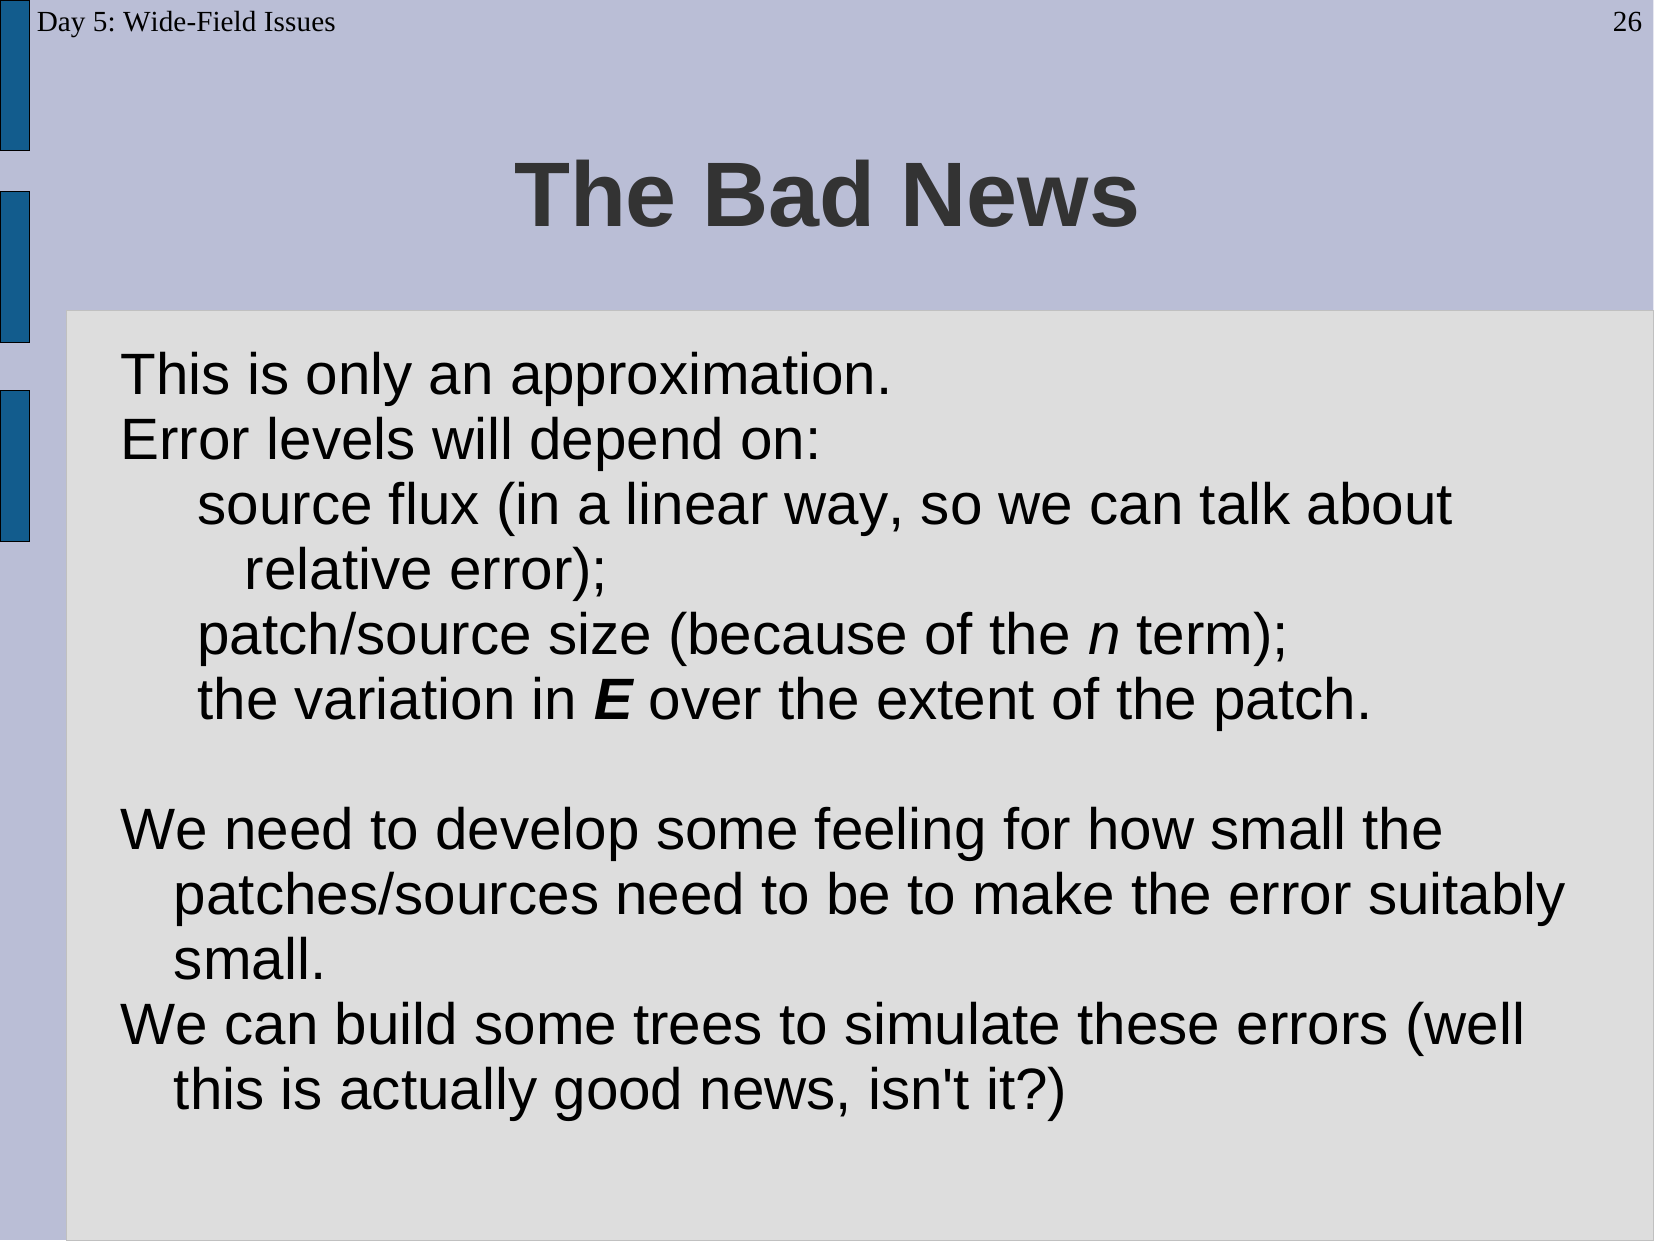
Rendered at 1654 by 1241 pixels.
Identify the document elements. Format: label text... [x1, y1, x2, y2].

title The Bad News [121, 91, 1534, 299]
text_box This is only an approximation. Error levels will depend on: source flux (in a linear way, so we can talk about relative error); patch/source size (because of the n term); the variation in E over the extent of the patch. We need to develop some feeling for how small the patches/sources need to be to make the error suitably small. We can build some trees to simulate these errors (well this is actually good news, isn't it?) [103, 341, 1625, 1215]
